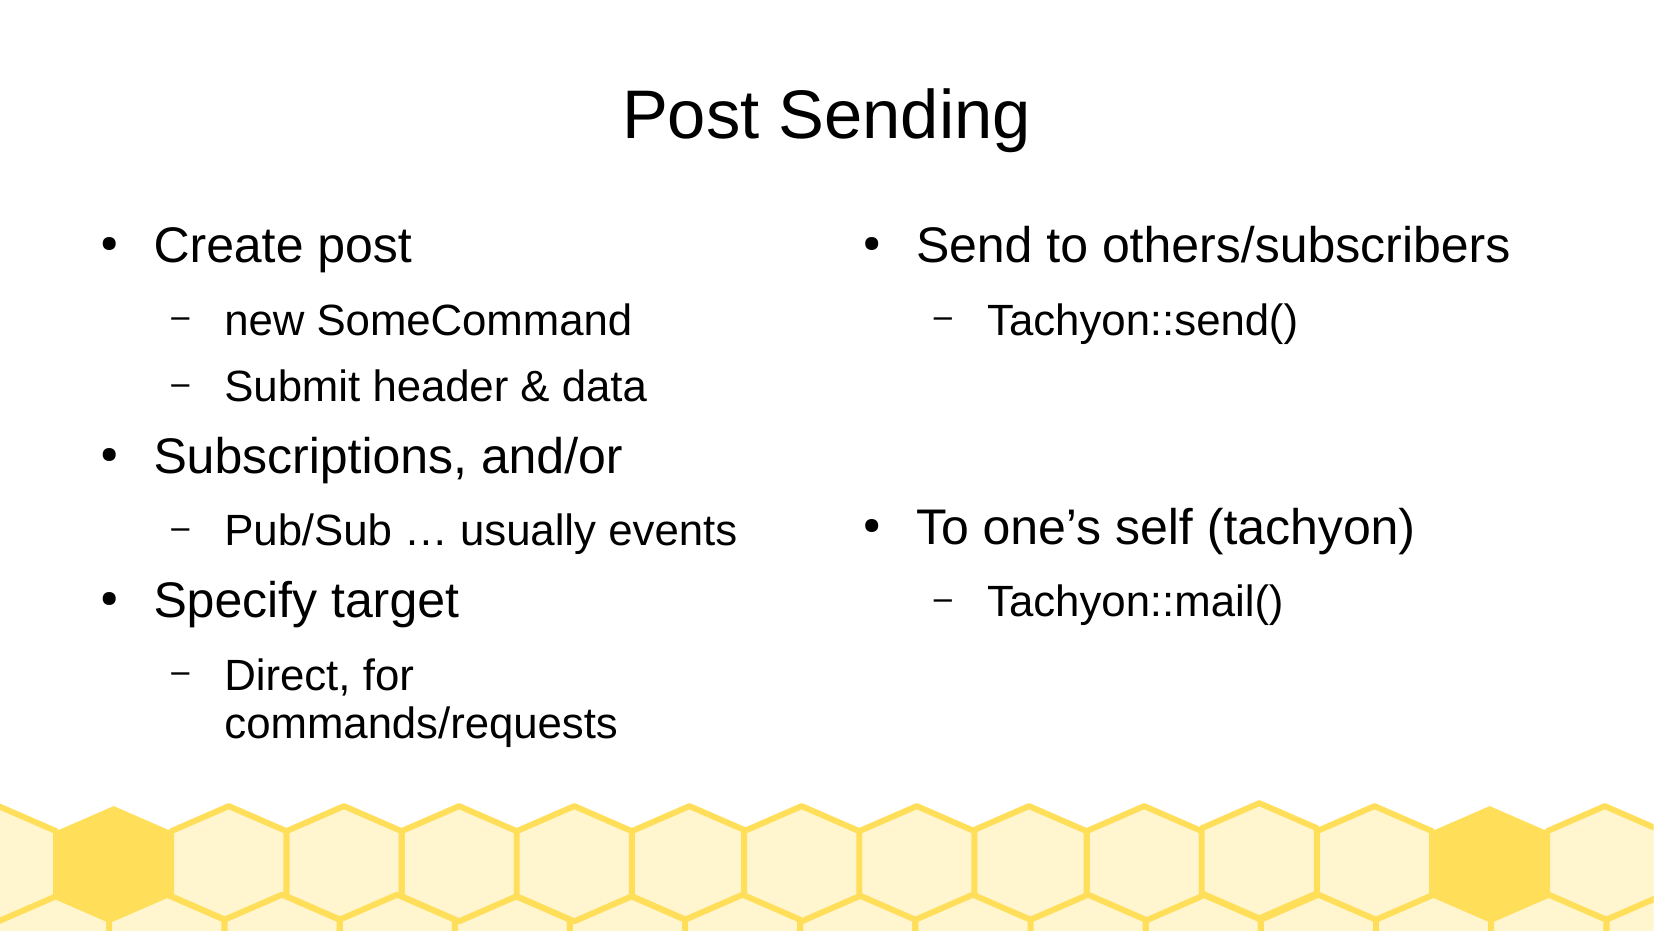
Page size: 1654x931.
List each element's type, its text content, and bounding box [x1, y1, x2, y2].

list To one’s self (tachyon) Tachyon::mail() [845, 499, 1572, 757]
title Post Sending [82, 37, 1571, 193]
list Send to others/subscribers Tachyon::send() [845, 217, 1572, 475]
list Create post new SomeCommand Submit header & data Subscriptions, and/or Pub/Sub … usually events Specify target Direct, for commands/requests [82, 217, 809, 758]
